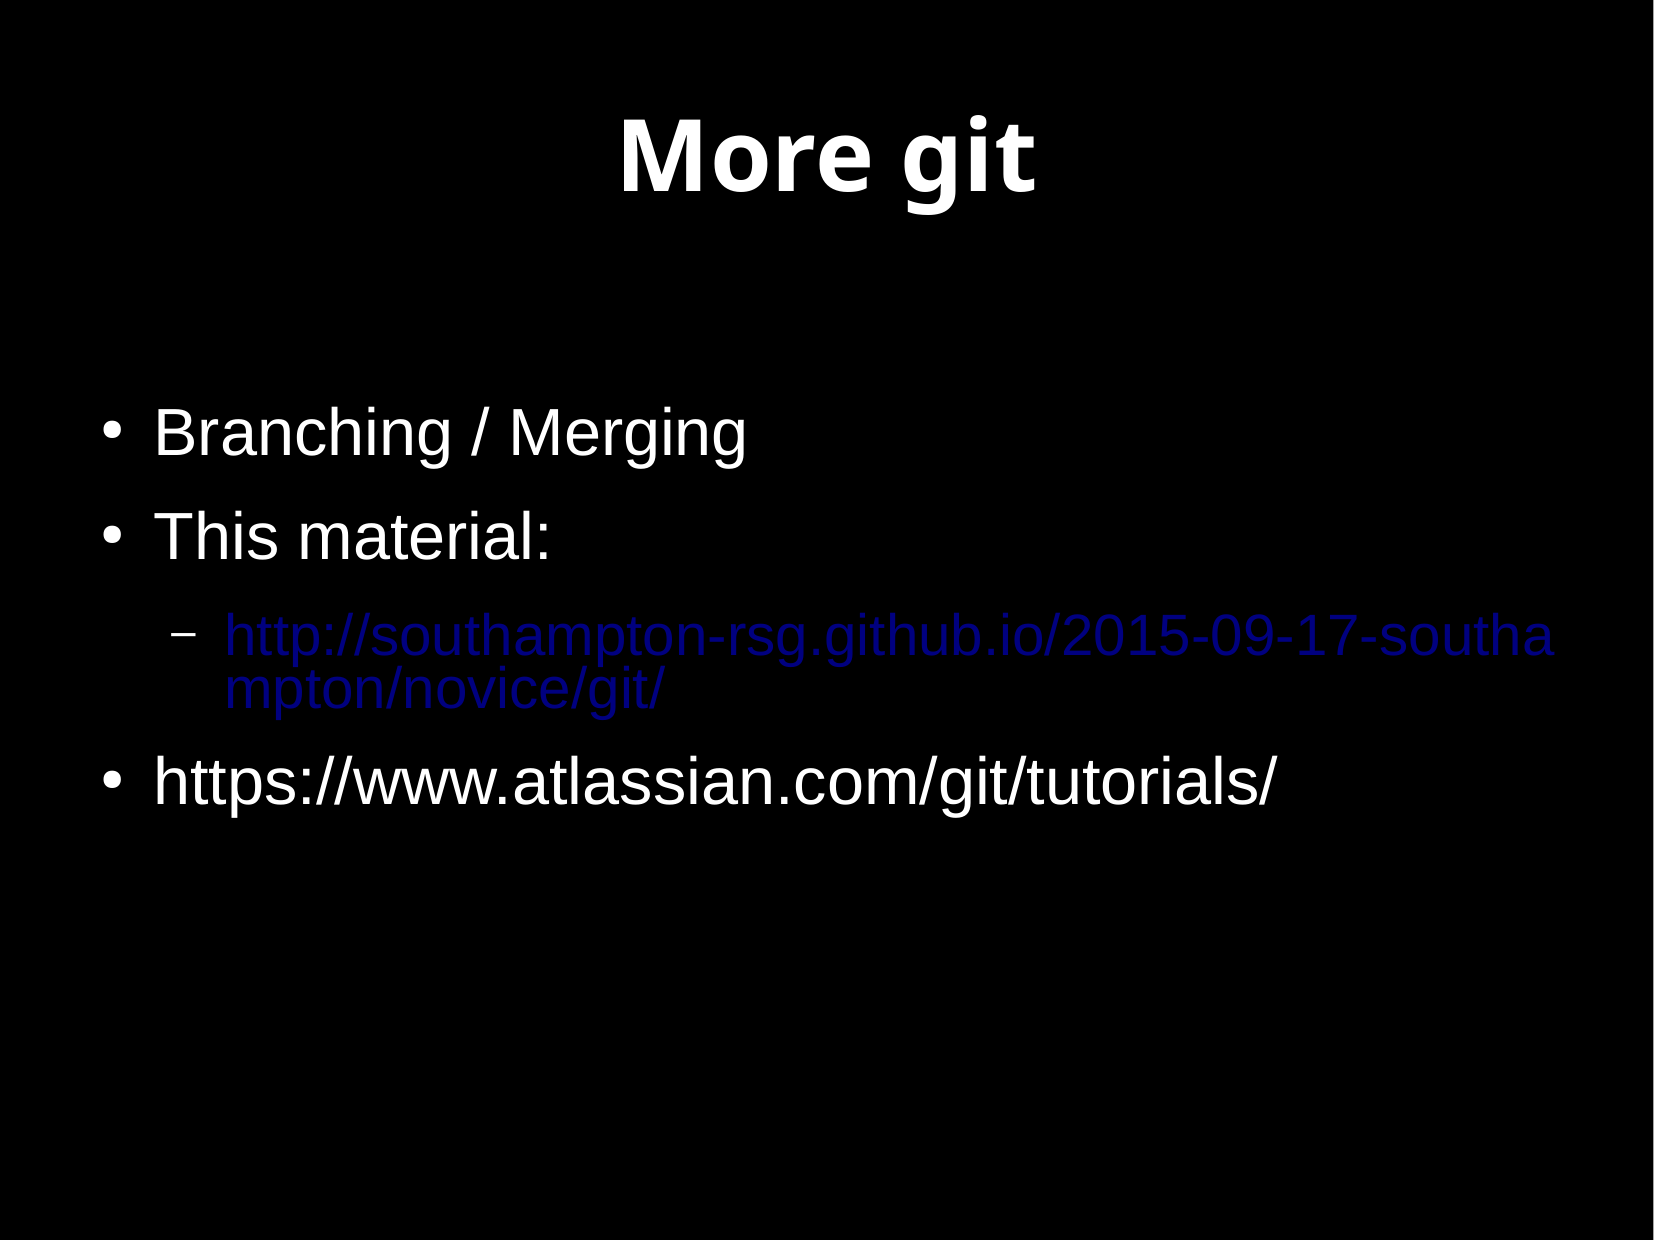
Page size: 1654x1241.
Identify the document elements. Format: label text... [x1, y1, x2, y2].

title More git [82, 49, 1571, 257]
list Branching / Merging This material: http://southampton-rsg.github.io/2015-09-17-southampton/novice/git/ https://www.atlassian.com/git/tutorials/ [82, 290, 1571, 1010]
